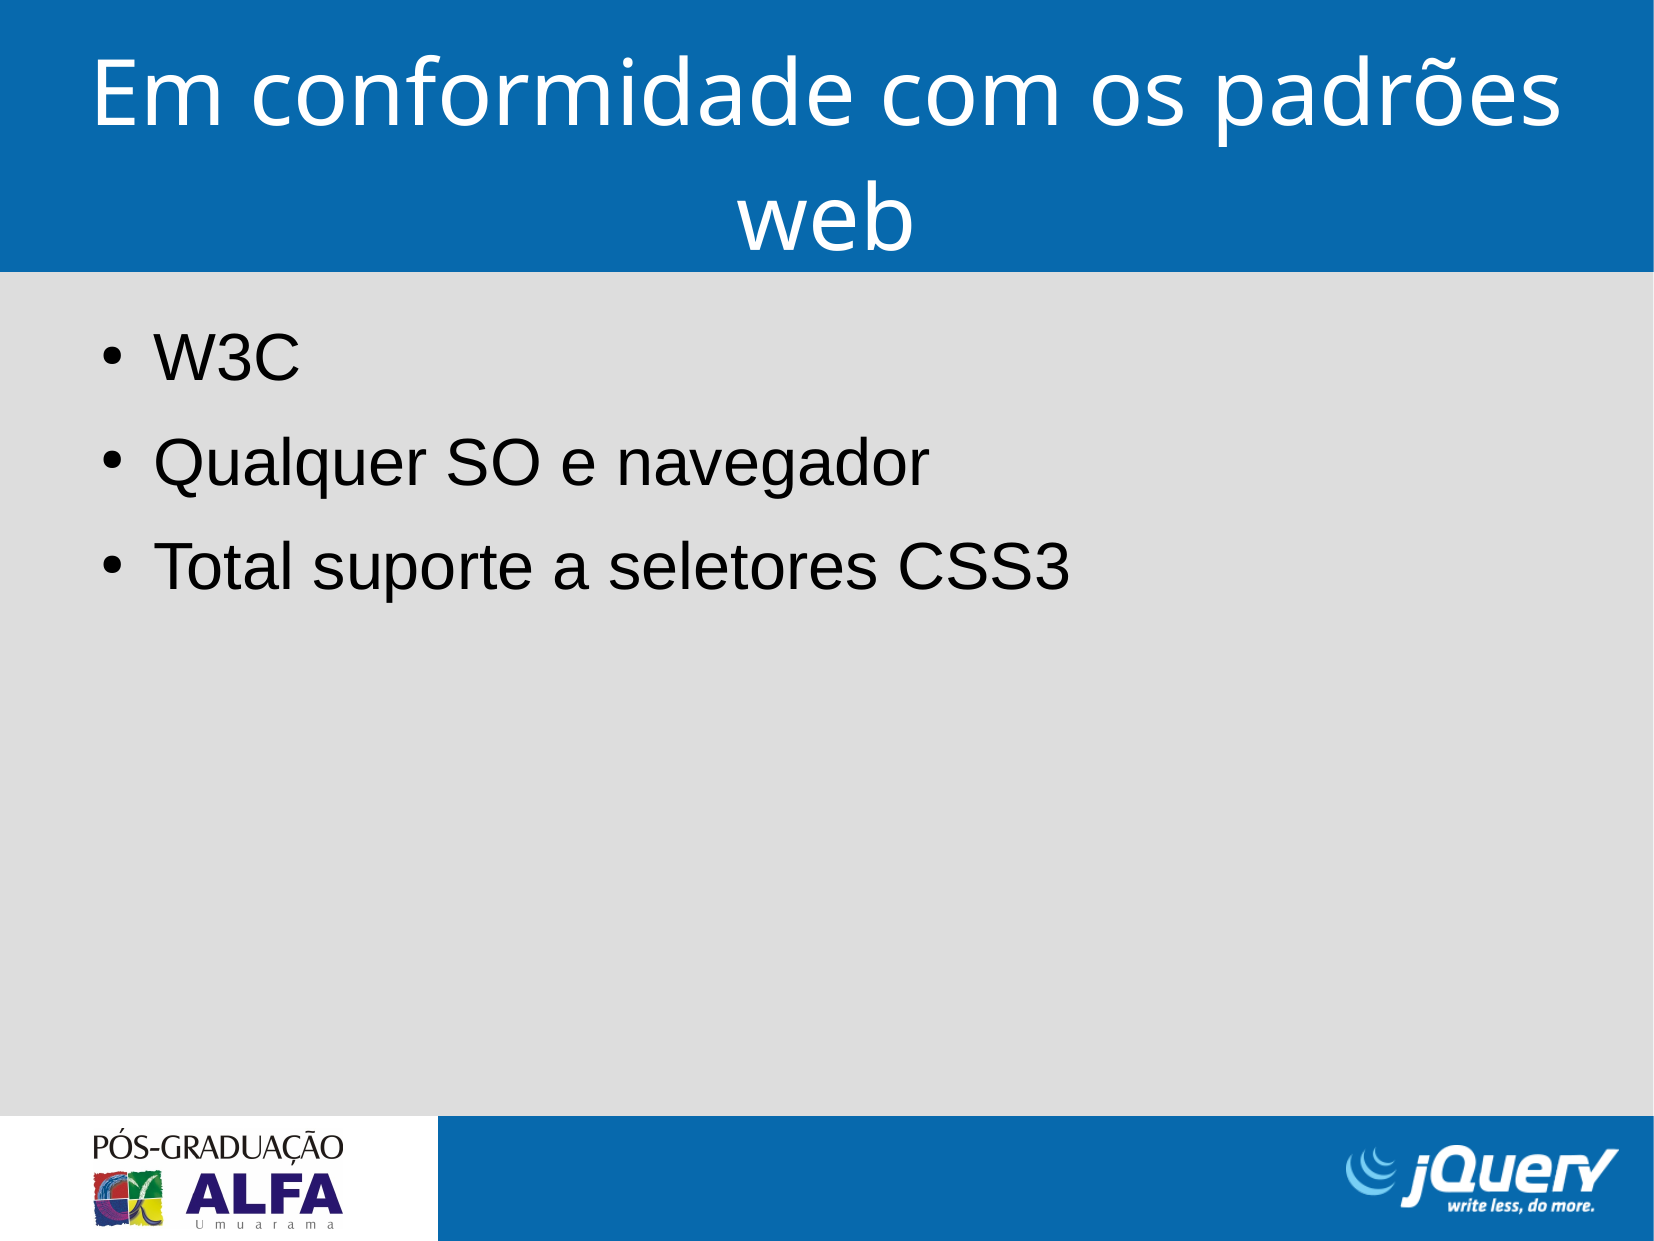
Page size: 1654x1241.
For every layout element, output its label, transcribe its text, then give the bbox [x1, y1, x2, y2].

picture [93, 1128, 343, 1229]
picture [0, 0, 1654, 272]
list W3C Qualquer SO e navegador Total suporte a seletores CSS3 [82, 320, 1571, 1040]
picture [438, 1116, 1654, 1241]
title Em conformidade com os padrões web [82, 49, 1571, 257]
